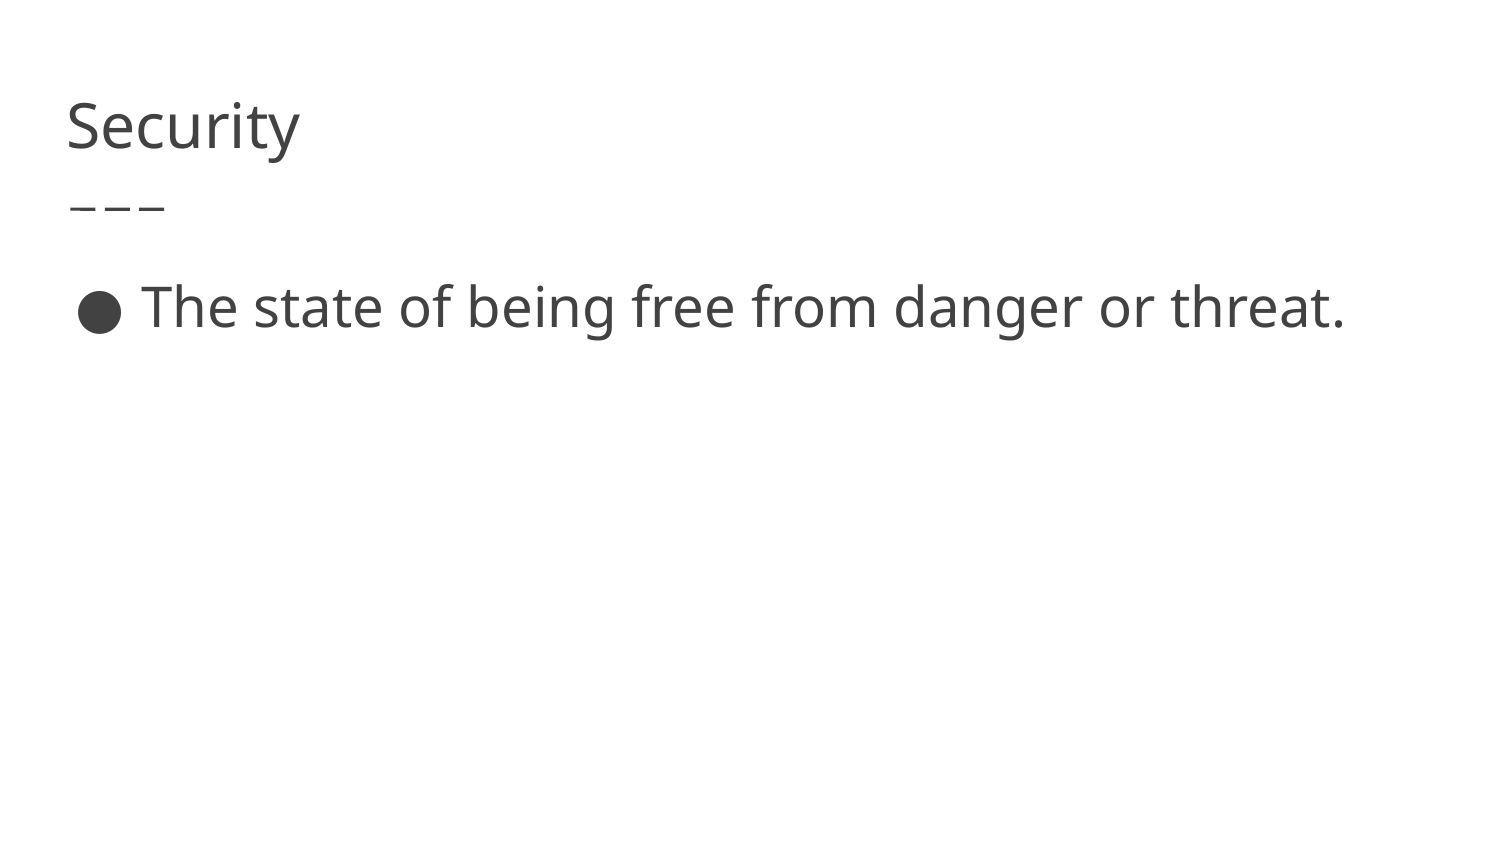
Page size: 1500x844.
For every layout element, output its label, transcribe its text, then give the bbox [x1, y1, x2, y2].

list The state of being free from danger or threat. [51, 240, 1449, 750]
title Security [51, 61, 1449, 182]
